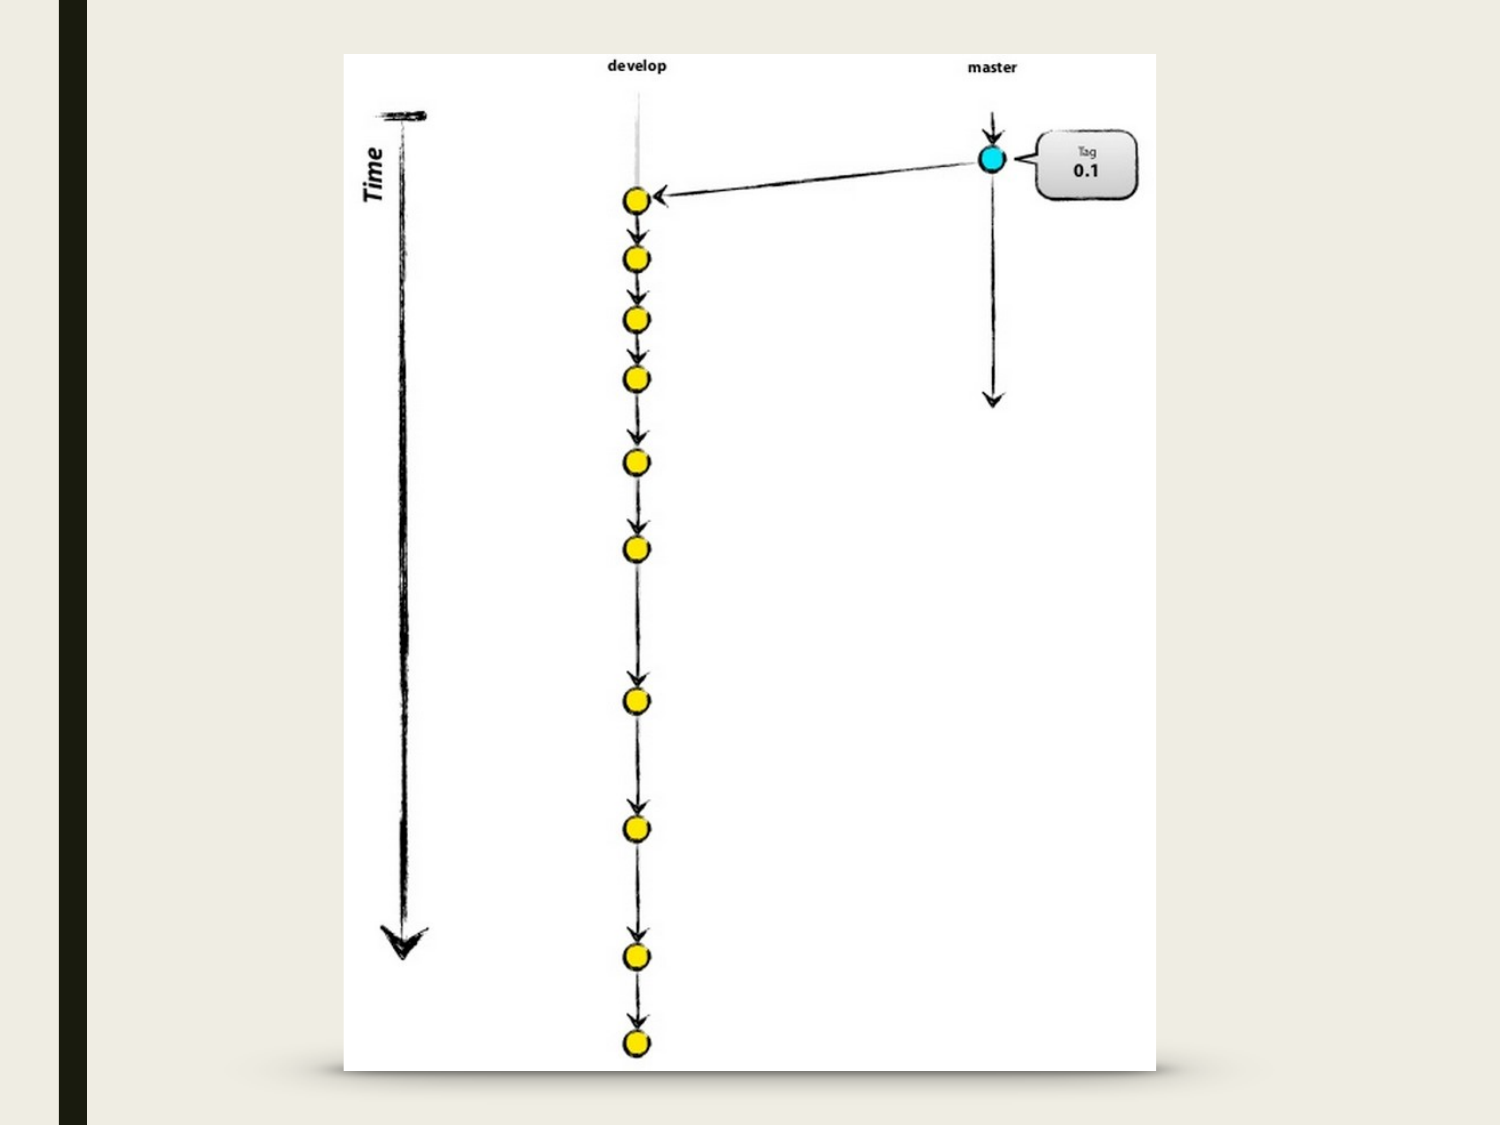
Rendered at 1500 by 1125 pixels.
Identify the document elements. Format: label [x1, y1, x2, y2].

text_box [92, 54, 1408, 1125]
